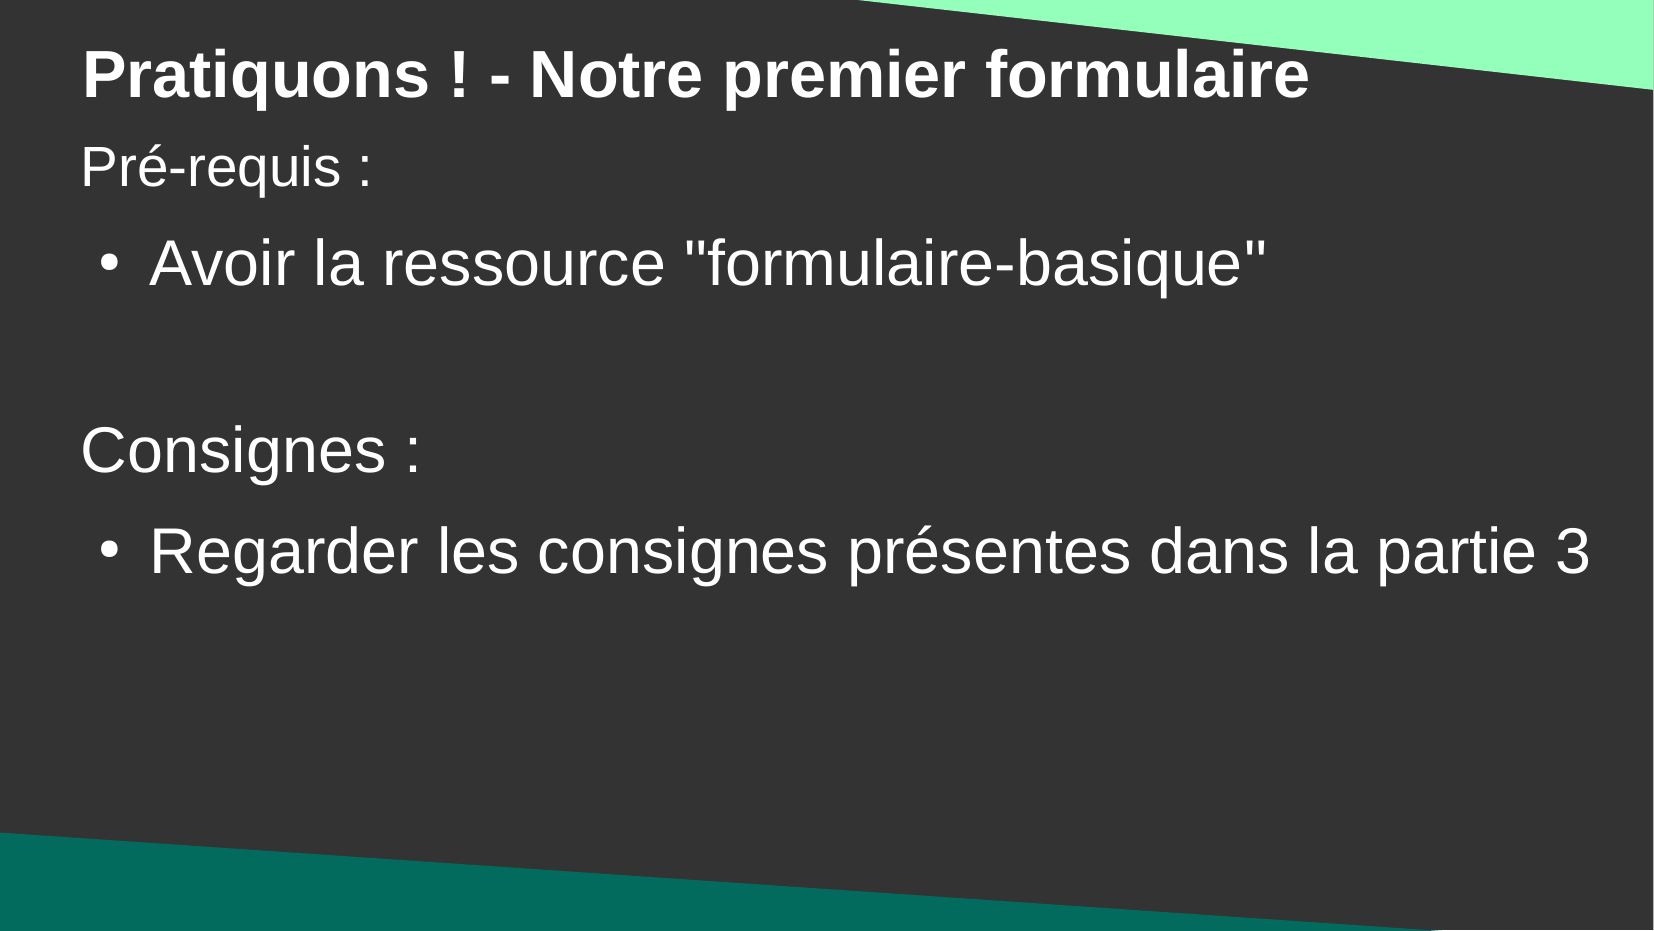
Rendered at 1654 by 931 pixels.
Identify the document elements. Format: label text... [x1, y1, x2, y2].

text_box [857, 0, 1654, 90]
list Pré-requis : Avoir la ressource "formulaire-basique" Consignes : Regarder les consignes présentes dans la partie 3 [80, 135, 1620, 650]
title Pratiquons ! - Notre premier formulaire [82, 37, 1571, 114]
